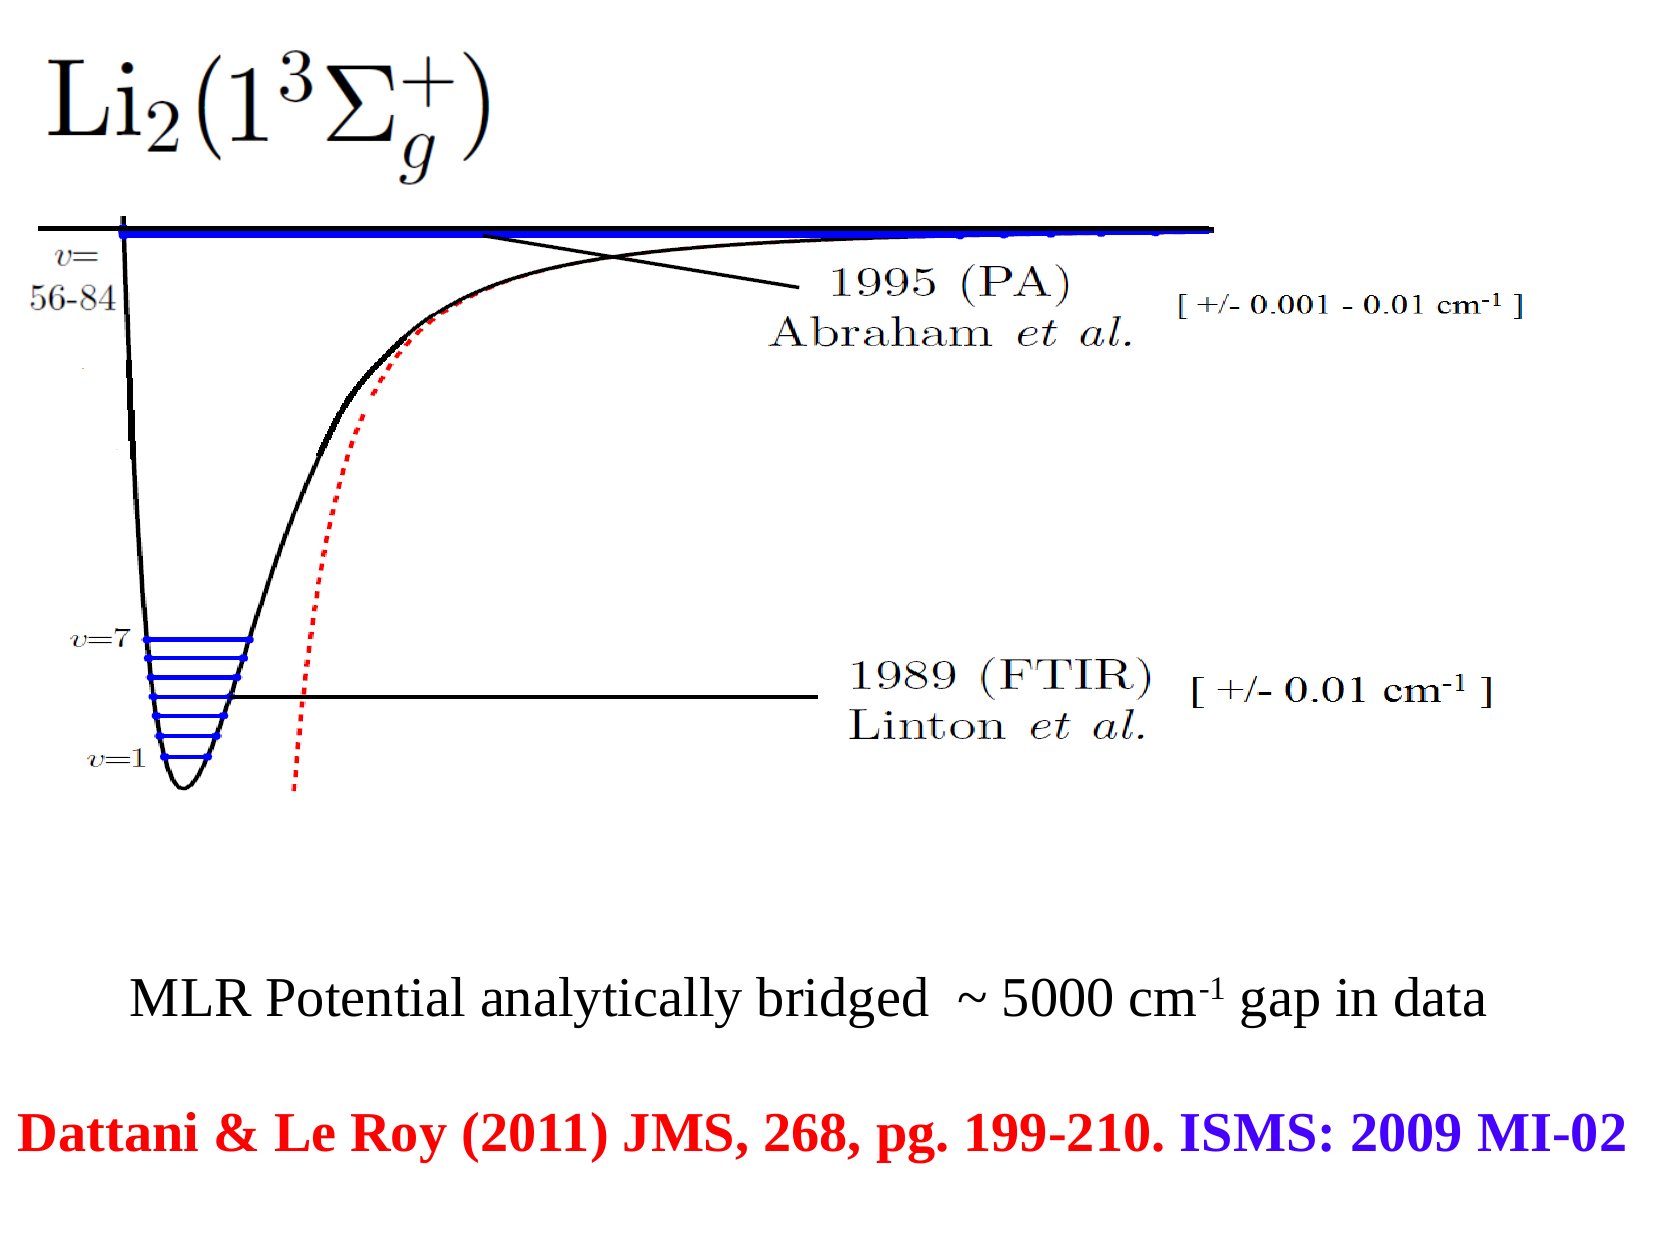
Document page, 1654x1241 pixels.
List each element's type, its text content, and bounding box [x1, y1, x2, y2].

picture [32, 21, 515, 194]
picture [26, 216, 1534, 803]
text_box MLR Potential analytically bridged ~ 5000 cm-1 gap in data Dattani & Le Roy (2011) JMS, 268, pg. 199-210. ISMS: 2009 MI-02 [3, 952, 1654, 1170]
